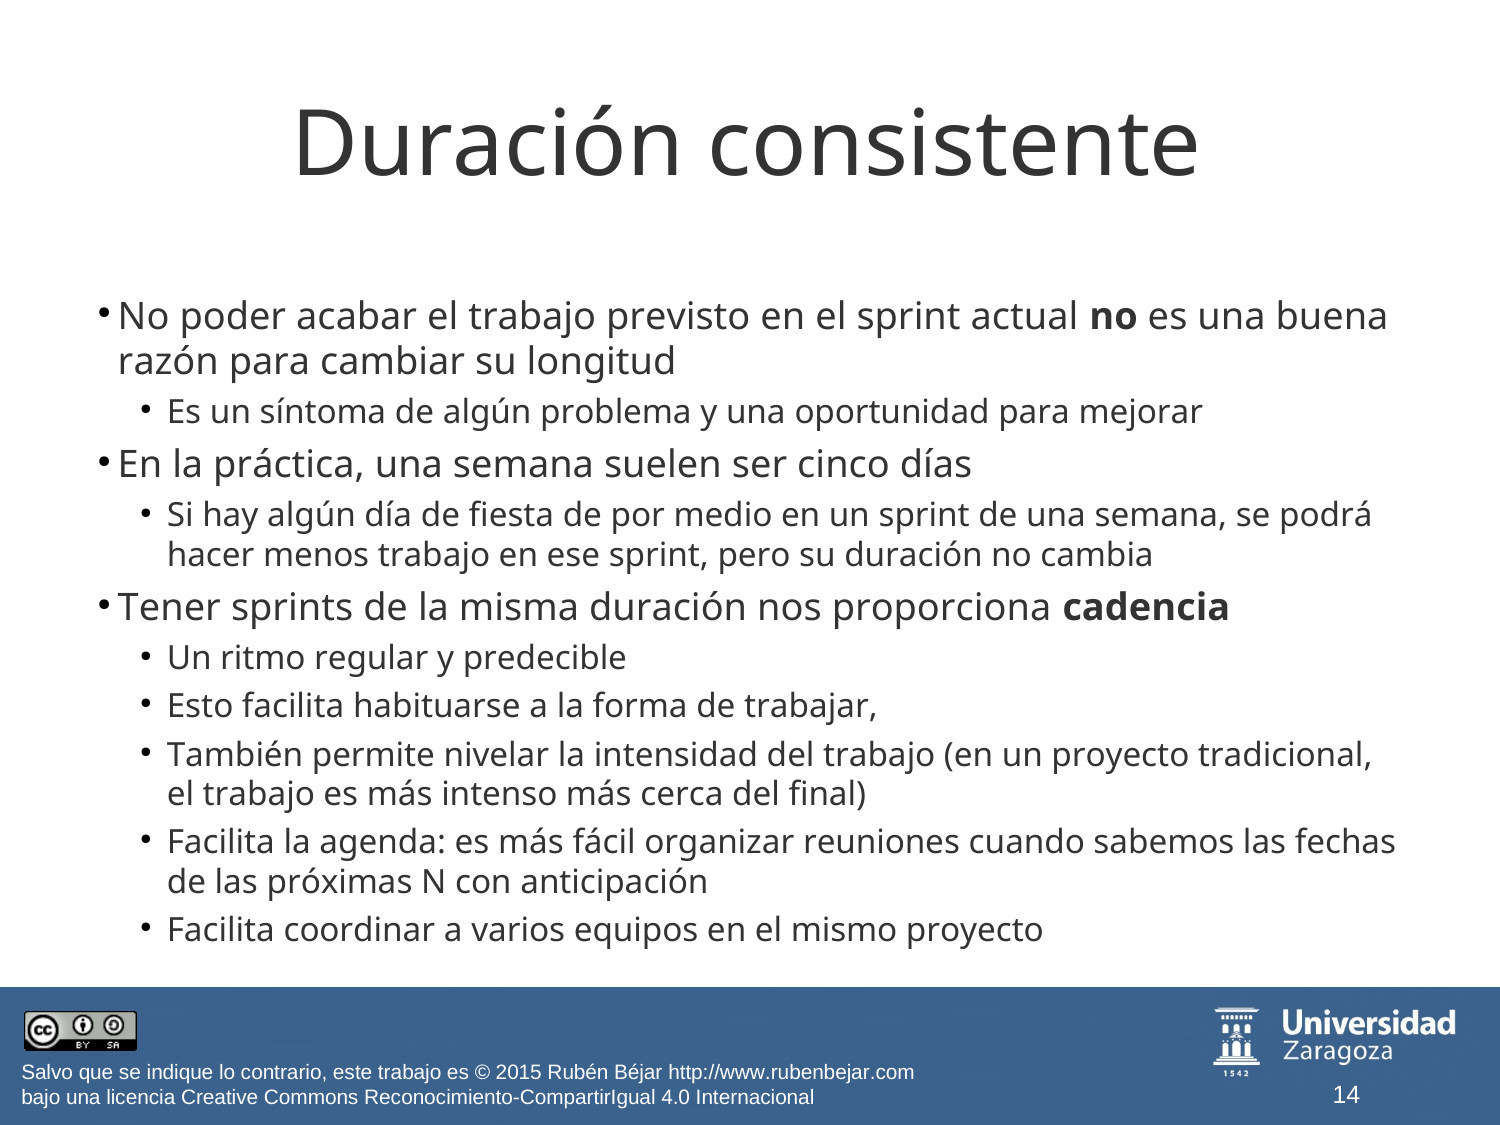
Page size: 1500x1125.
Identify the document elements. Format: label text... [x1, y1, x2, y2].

picture [0, 987, 1500, 1125]
title Duración consistente [74, 21, 1420, 257]
list No poder acabar el trabajo previsto en el sprint actual no es una buena razón para cambiar su longitud Es un síntoma de algún problema y una oportunidad para mejorar En la práctica, una semana suelen ser cinco días Si hay algún día de fiesta de por medio en un sprint de una semana, se podrá hacer menos trabajo en ese sprint, pero su duración no cambia Tener sprints de la misma duración nos proporciona cadencia Un ritmo regular y predecible Esto facilita habituarse a la forma de trabajar, También permite nivelar la intensidad del trabajo (en un proyecto tradicional, el trabajo es más intenso más cerca del final) Facilita la agenda: es más fácil organizar reuniones cuando sabemos las fechas de las próximas N con anticipación Facilita coordinar a varios equipos en el mismo proyecto [82, 283, 1418, 957]
